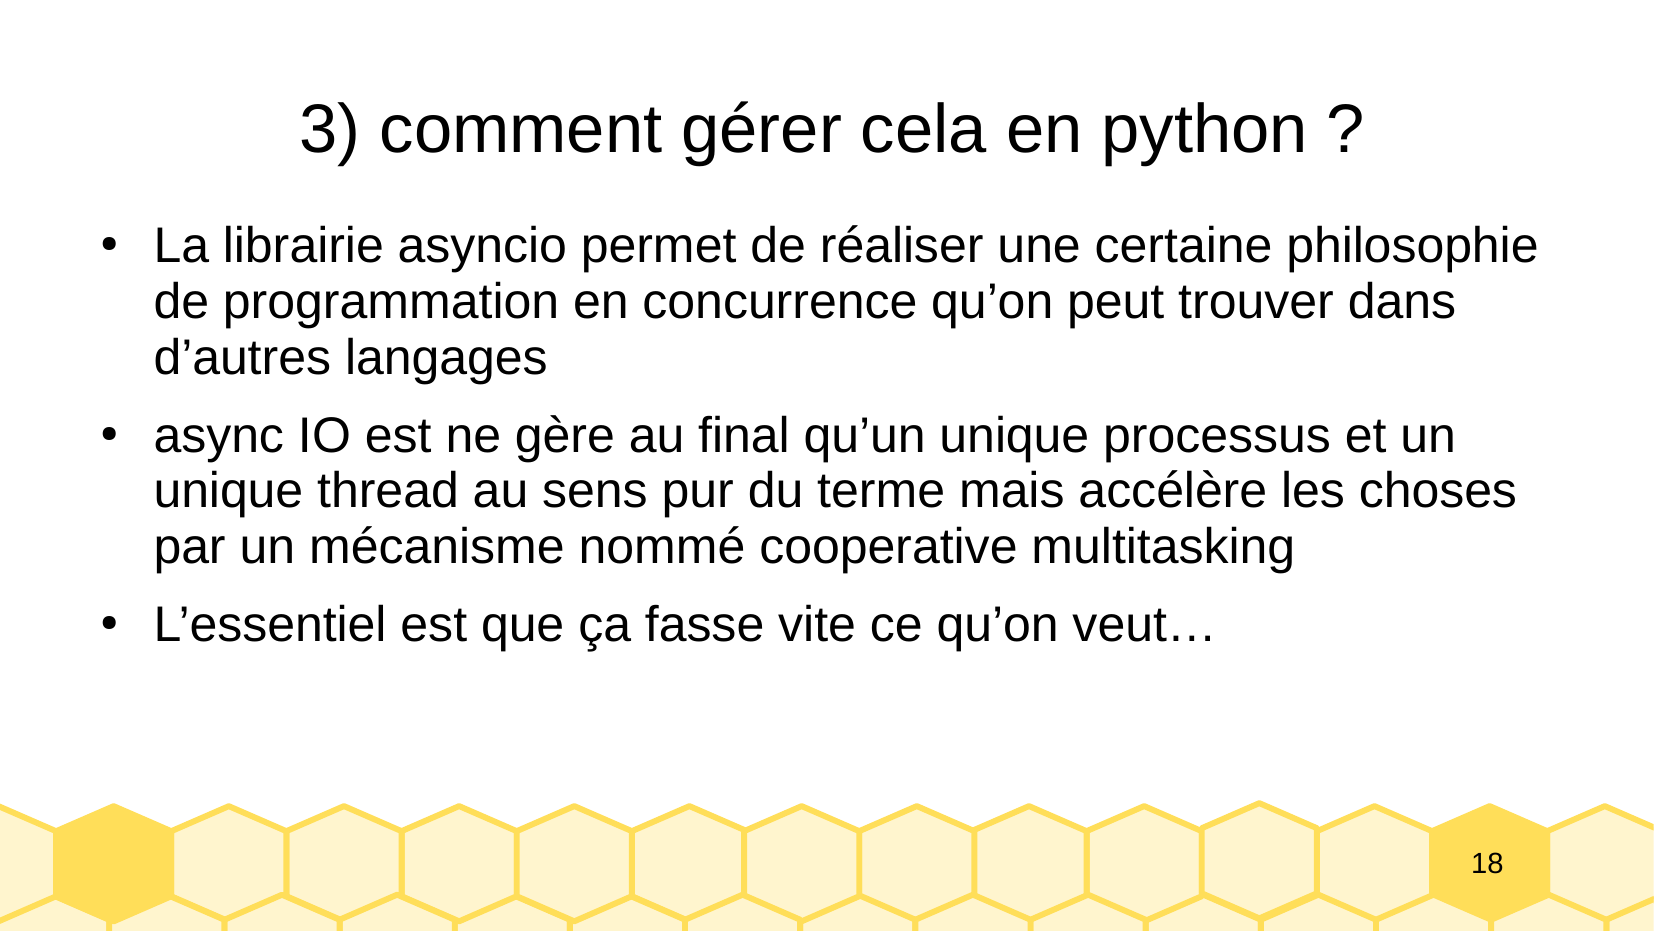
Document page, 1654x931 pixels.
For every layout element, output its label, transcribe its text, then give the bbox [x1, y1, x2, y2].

title 3) comment gérer cela en python ? [88, 51, 1577, 207]
list La librairie asyncio permet de réaliser une certaine philosophie de programmation en concurrence qu’on peut trouver dans d’autres langages async IO est ne gère au final qu’un unique processus et un unique thread au sens pur du terme mais accélère les choses par un mécanisme nommé cooperative multitasking L’essentiel est que ça fasse vite ce qu’on veut… [82, 217, 1571, 758]
